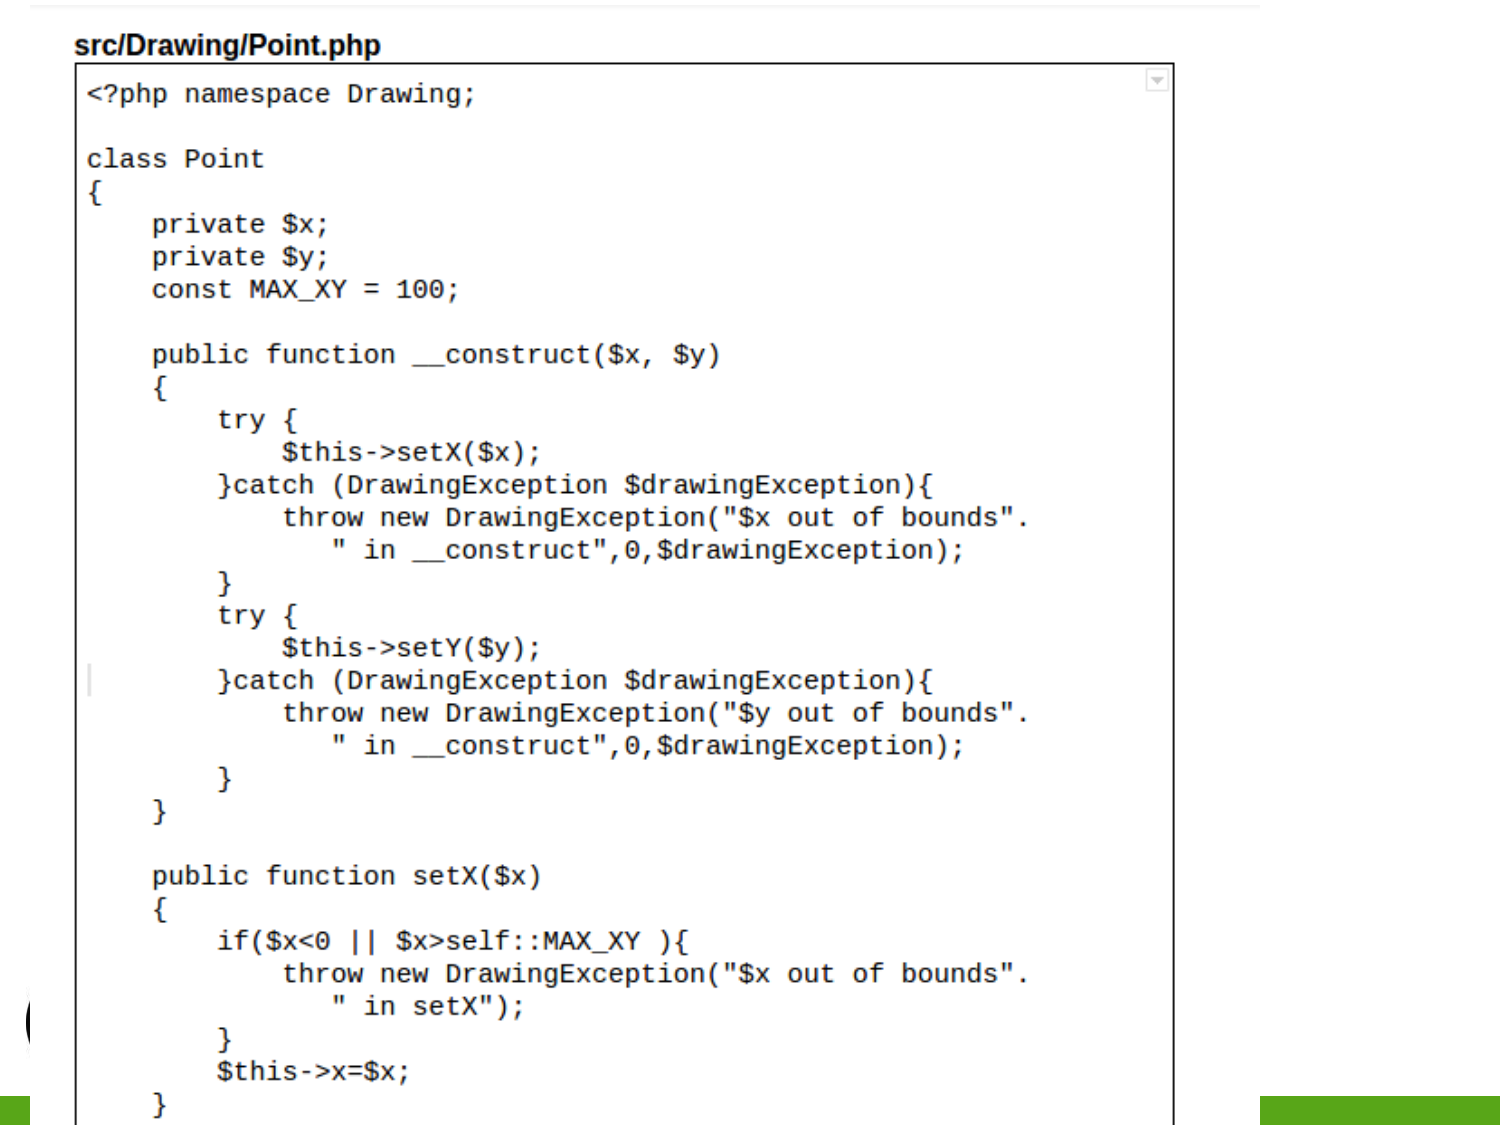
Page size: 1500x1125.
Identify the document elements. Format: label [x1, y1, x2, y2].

picture [26, 5, 1260, 1125]
